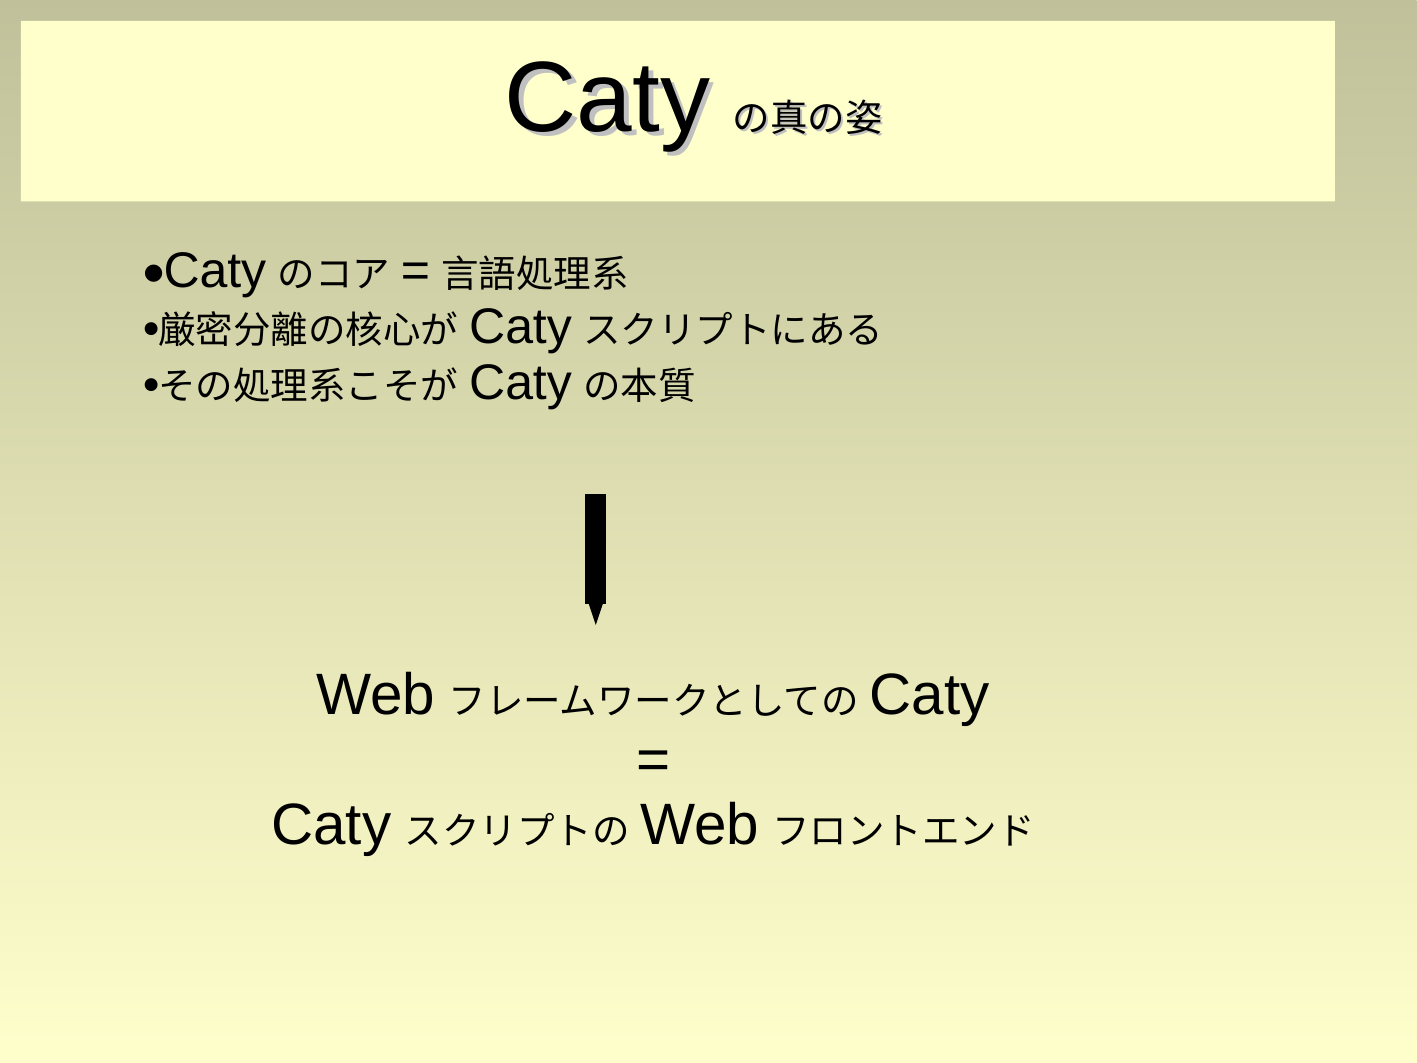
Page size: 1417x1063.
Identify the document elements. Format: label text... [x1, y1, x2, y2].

text_box Catyの真の姿 [22, 33, 1365, 234]
text_box WebフレームワークとしてのCaty = CatyスクリプトのWebフロントエンド [27, 654, 1280, 944]
text_box Catyのコア=言語処理系 厳密分離の核心がCatyスクリプトにある その処理系こそがCatyの本質 [129, 235, 1225, 469]
text_box [20, 20, 1335, 202]
